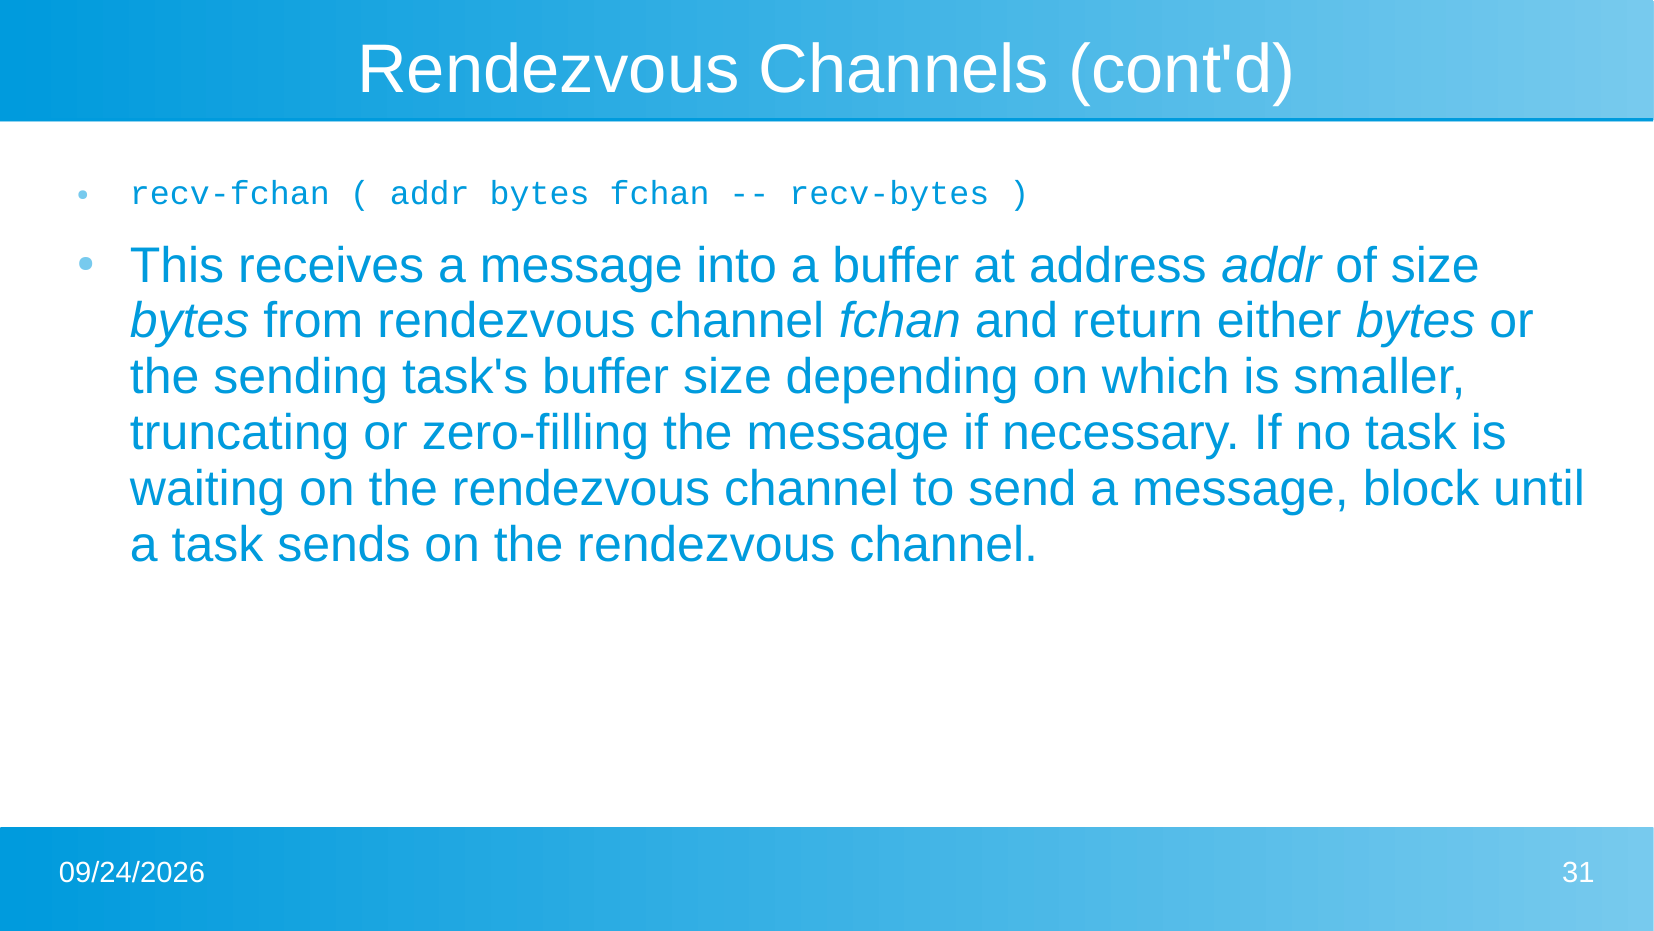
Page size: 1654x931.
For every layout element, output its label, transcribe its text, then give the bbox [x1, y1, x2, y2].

list recv-fchan ( addr bytes fchan -- recv-bytes ) This receives a message into a buffer at address addr of size bytes from rendezvous channel fchan and return either bytes or the sending task's buffer size depending on which is smaller, truncating or zero-filling the message if necessary. If no task is waiting on the rendezvous channel to send a message, block until a task sends on the rendezvous channel. [59, 177, 1595, 768]
title Rendezvous Channels (cont'd) [59, 29, 1595, 108]
